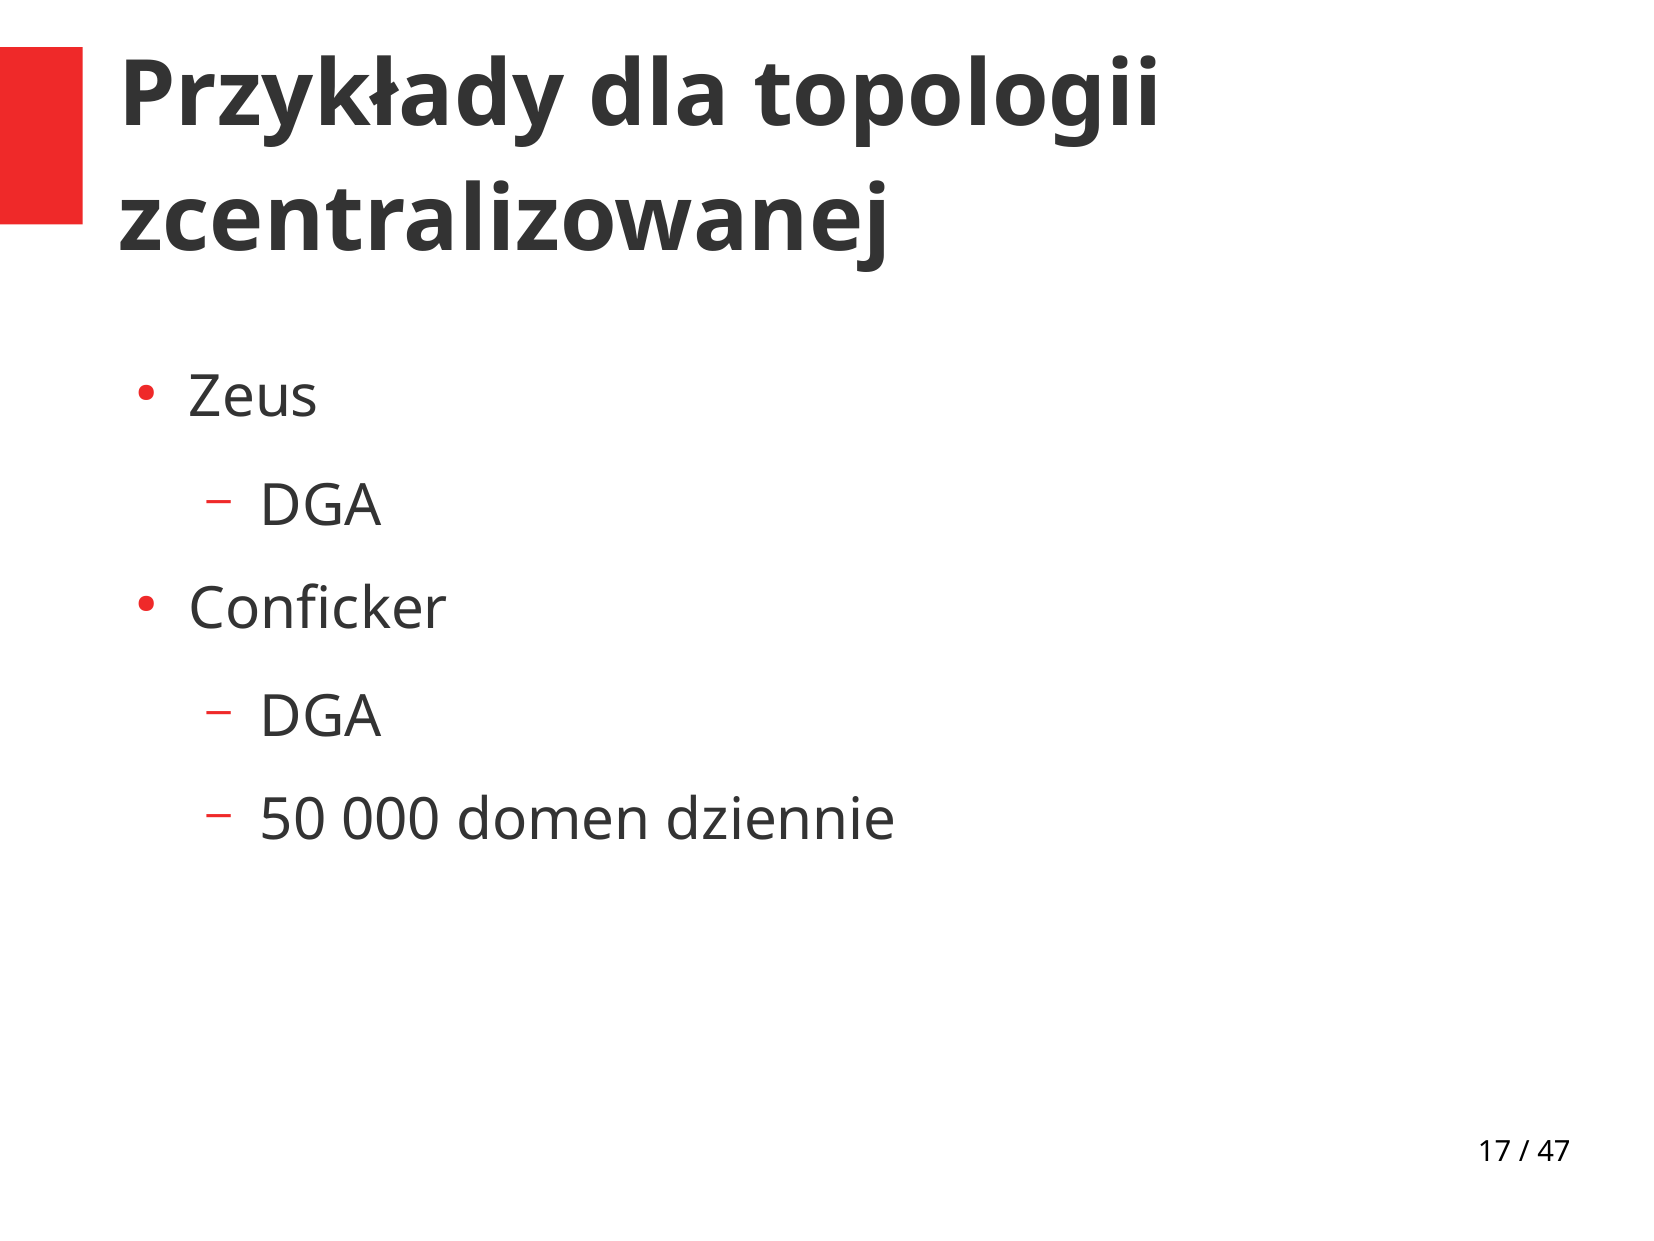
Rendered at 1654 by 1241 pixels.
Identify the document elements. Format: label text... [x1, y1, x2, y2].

list Zeus DGA Conficker DGA 50 000 domen dziennie [118, 354, 1536, 1074]
title Przykłady dla topologii zcentralizowanej [118, 45, 1571, 260]
